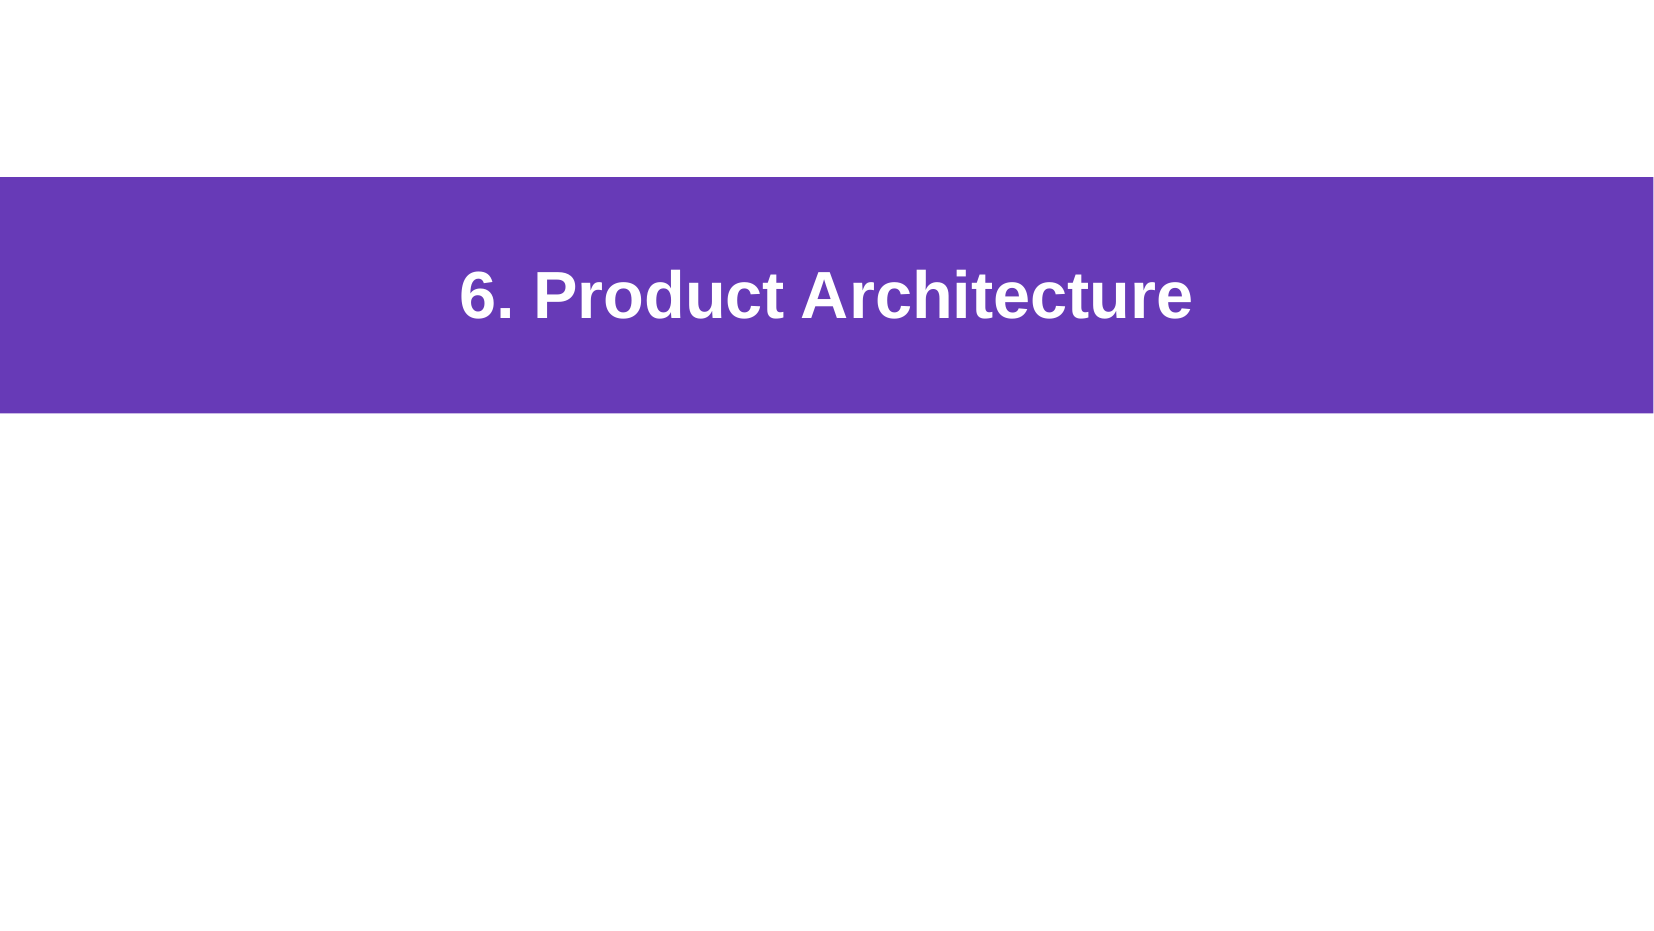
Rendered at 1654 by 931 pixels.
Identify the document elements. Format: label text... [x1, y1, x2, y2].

title 6. Product Architecture [0, 177, 1654, 414]
